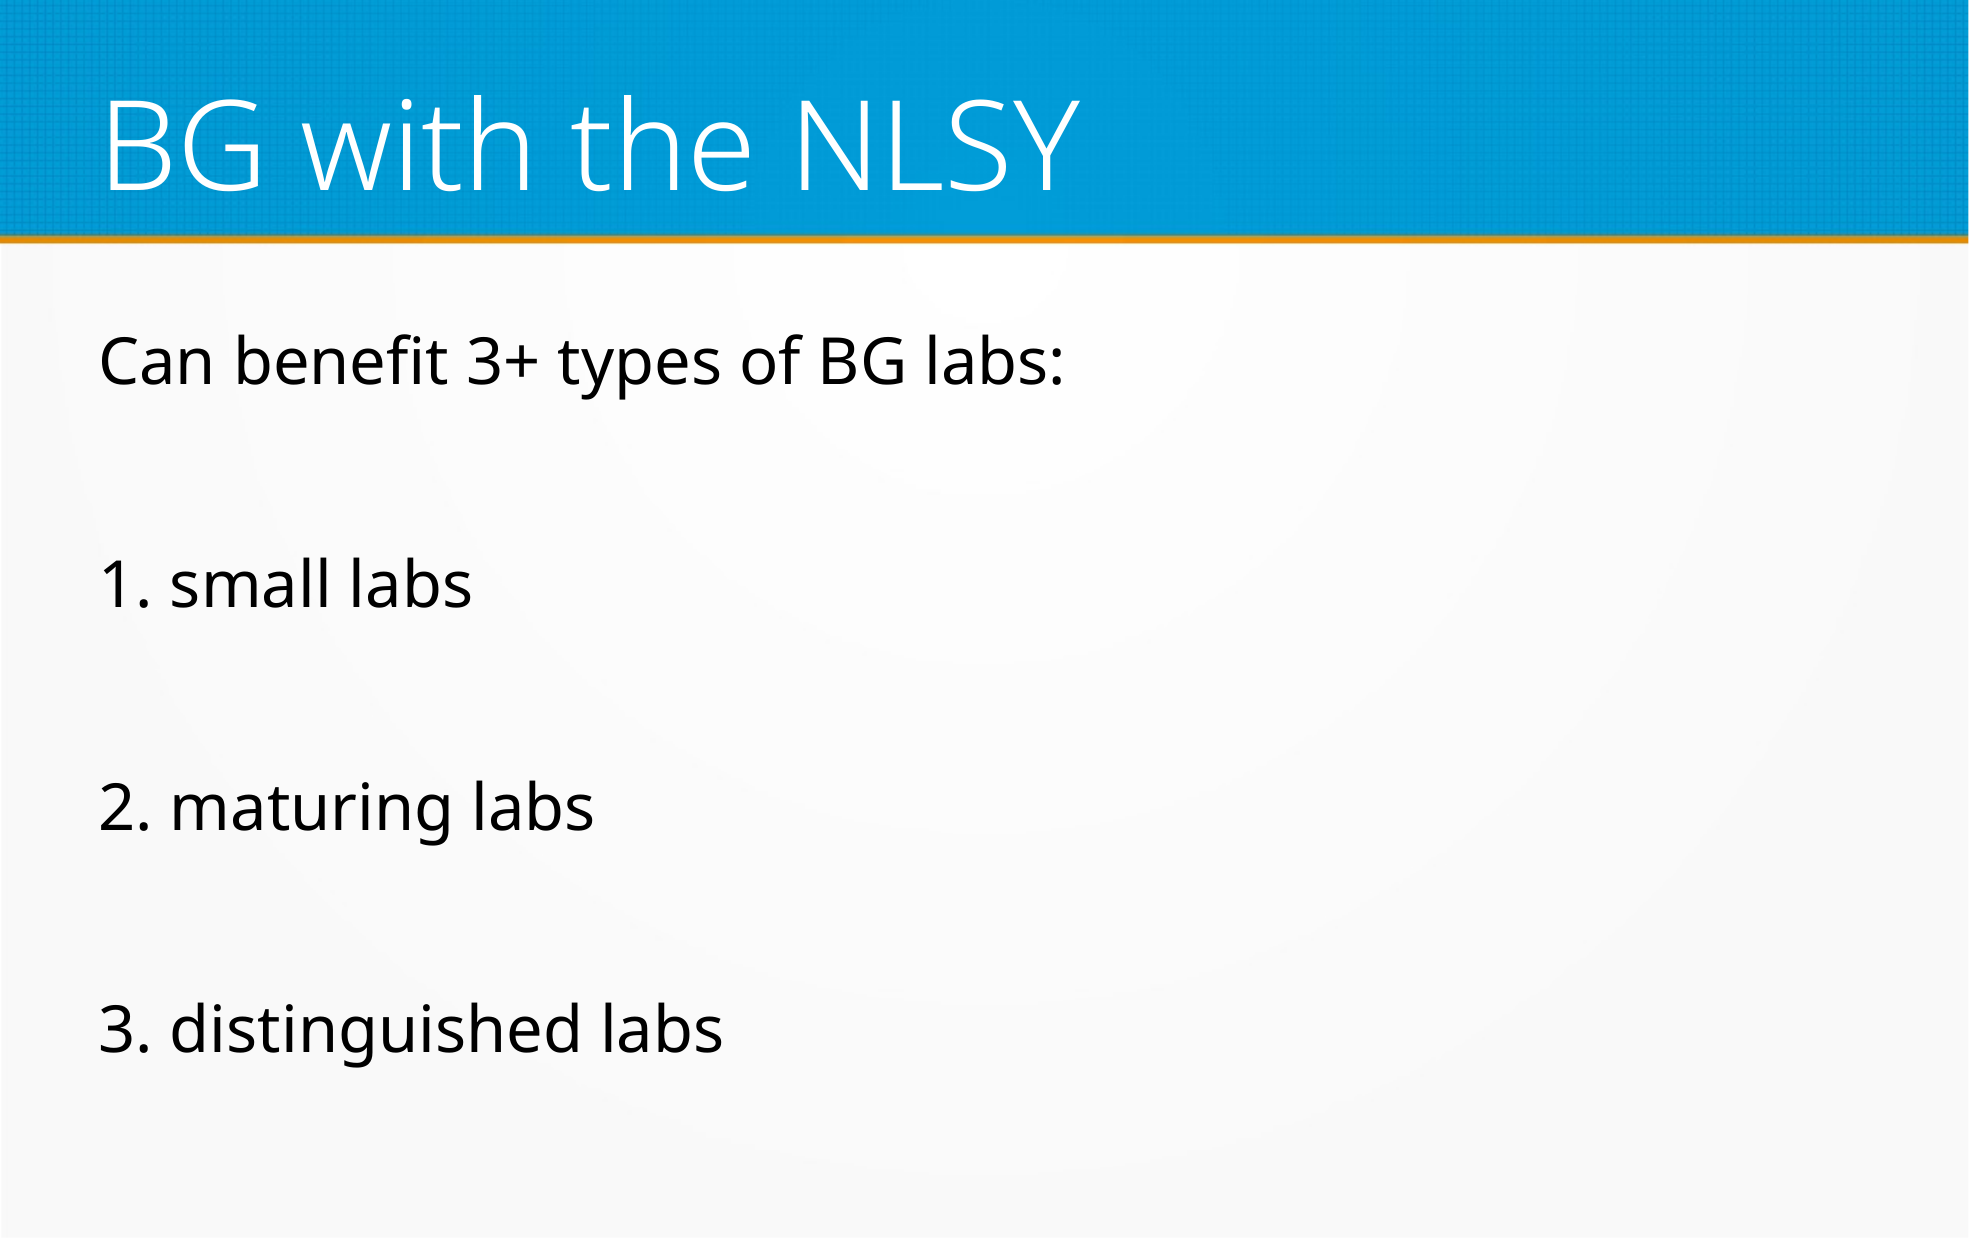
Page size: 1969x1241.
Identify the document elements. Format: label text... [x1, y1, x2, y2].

picture [0, 233, 1969, 1241]
title BG with the NLSY [98, 19, 1870, 227]
list Can benefit 3+ types of BG labs: 1. small labs 2. maturing labs 3. distinguished labs [98, 315, 1861, 1081]
